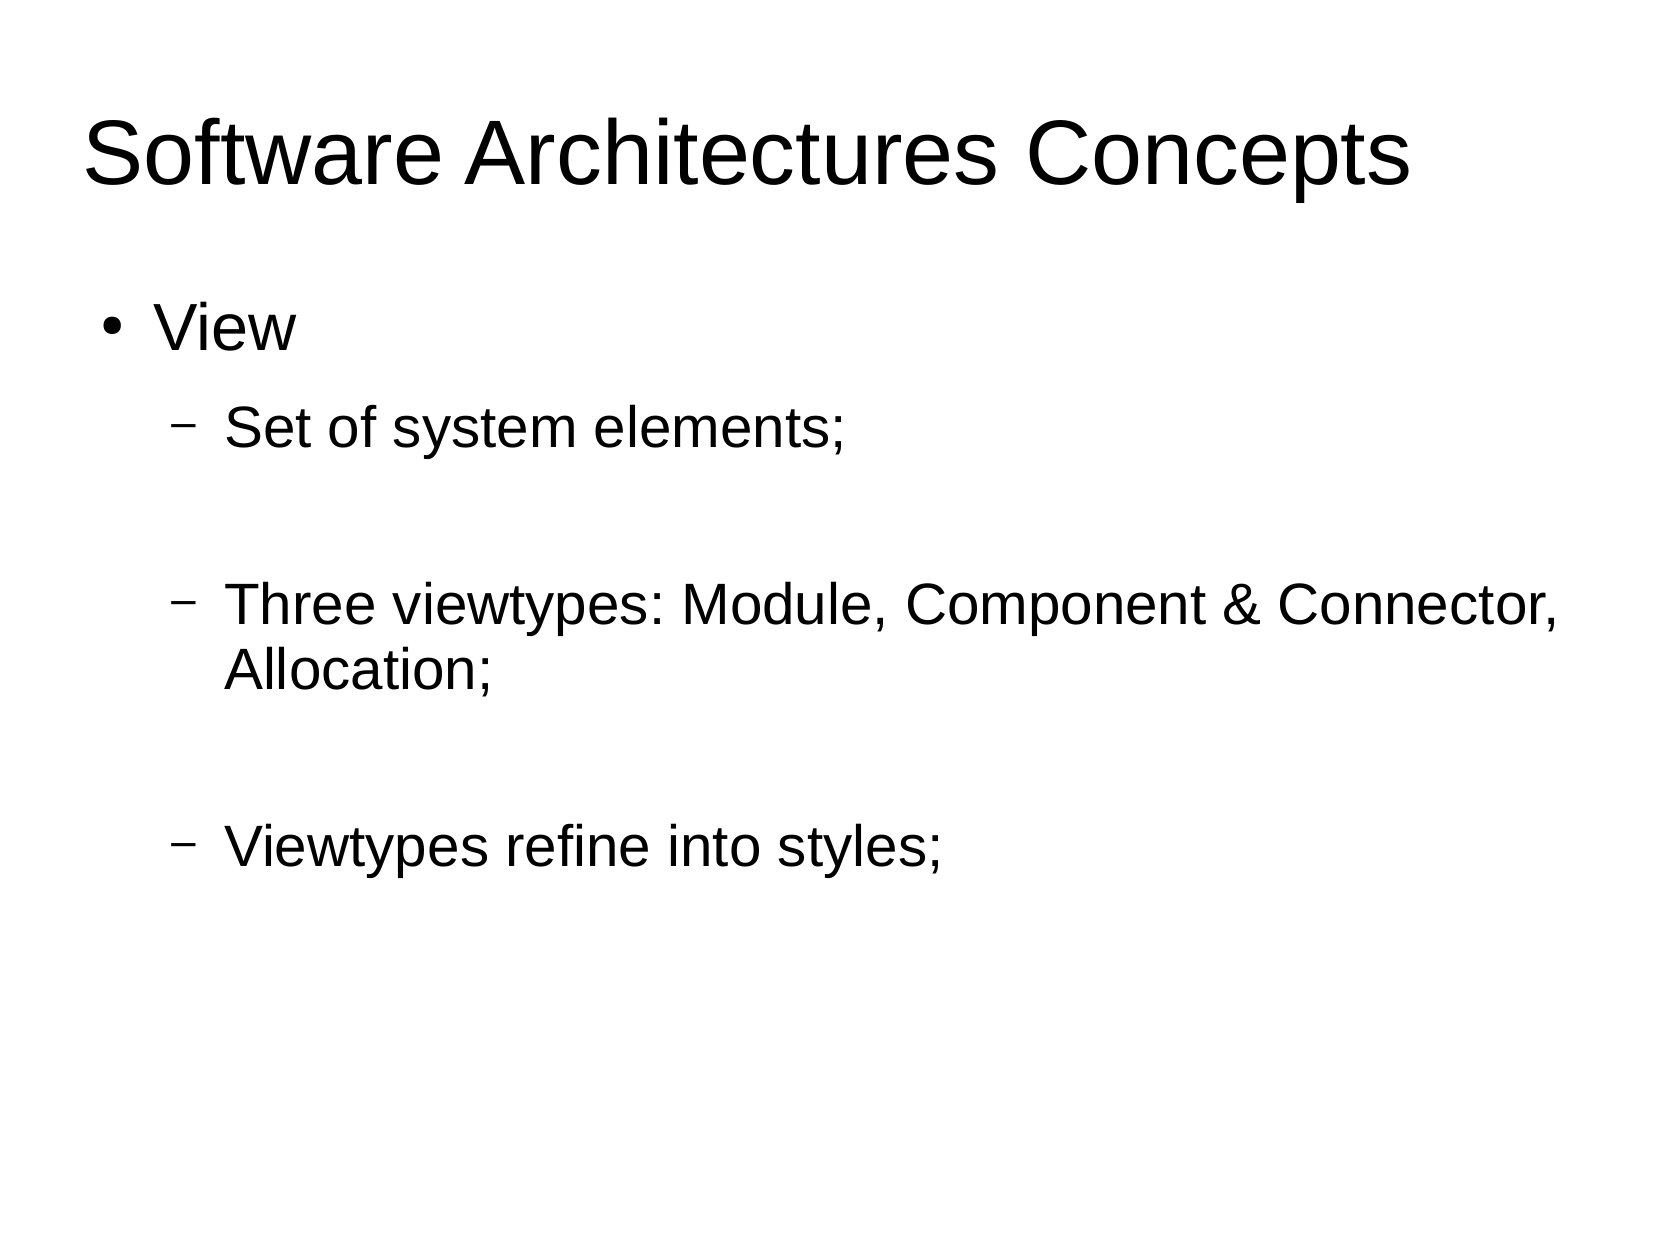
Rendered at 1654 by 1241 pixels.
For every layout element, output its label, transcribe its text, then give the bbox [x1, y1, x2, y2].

list View Set of system elements; Three viewtypes: Module, Component & Connector, Allocation; Viewtypes refine into styles; [82, 290, 1571, 1010]
title Software Architectures Concepts [82, 49, 1571, 257]
